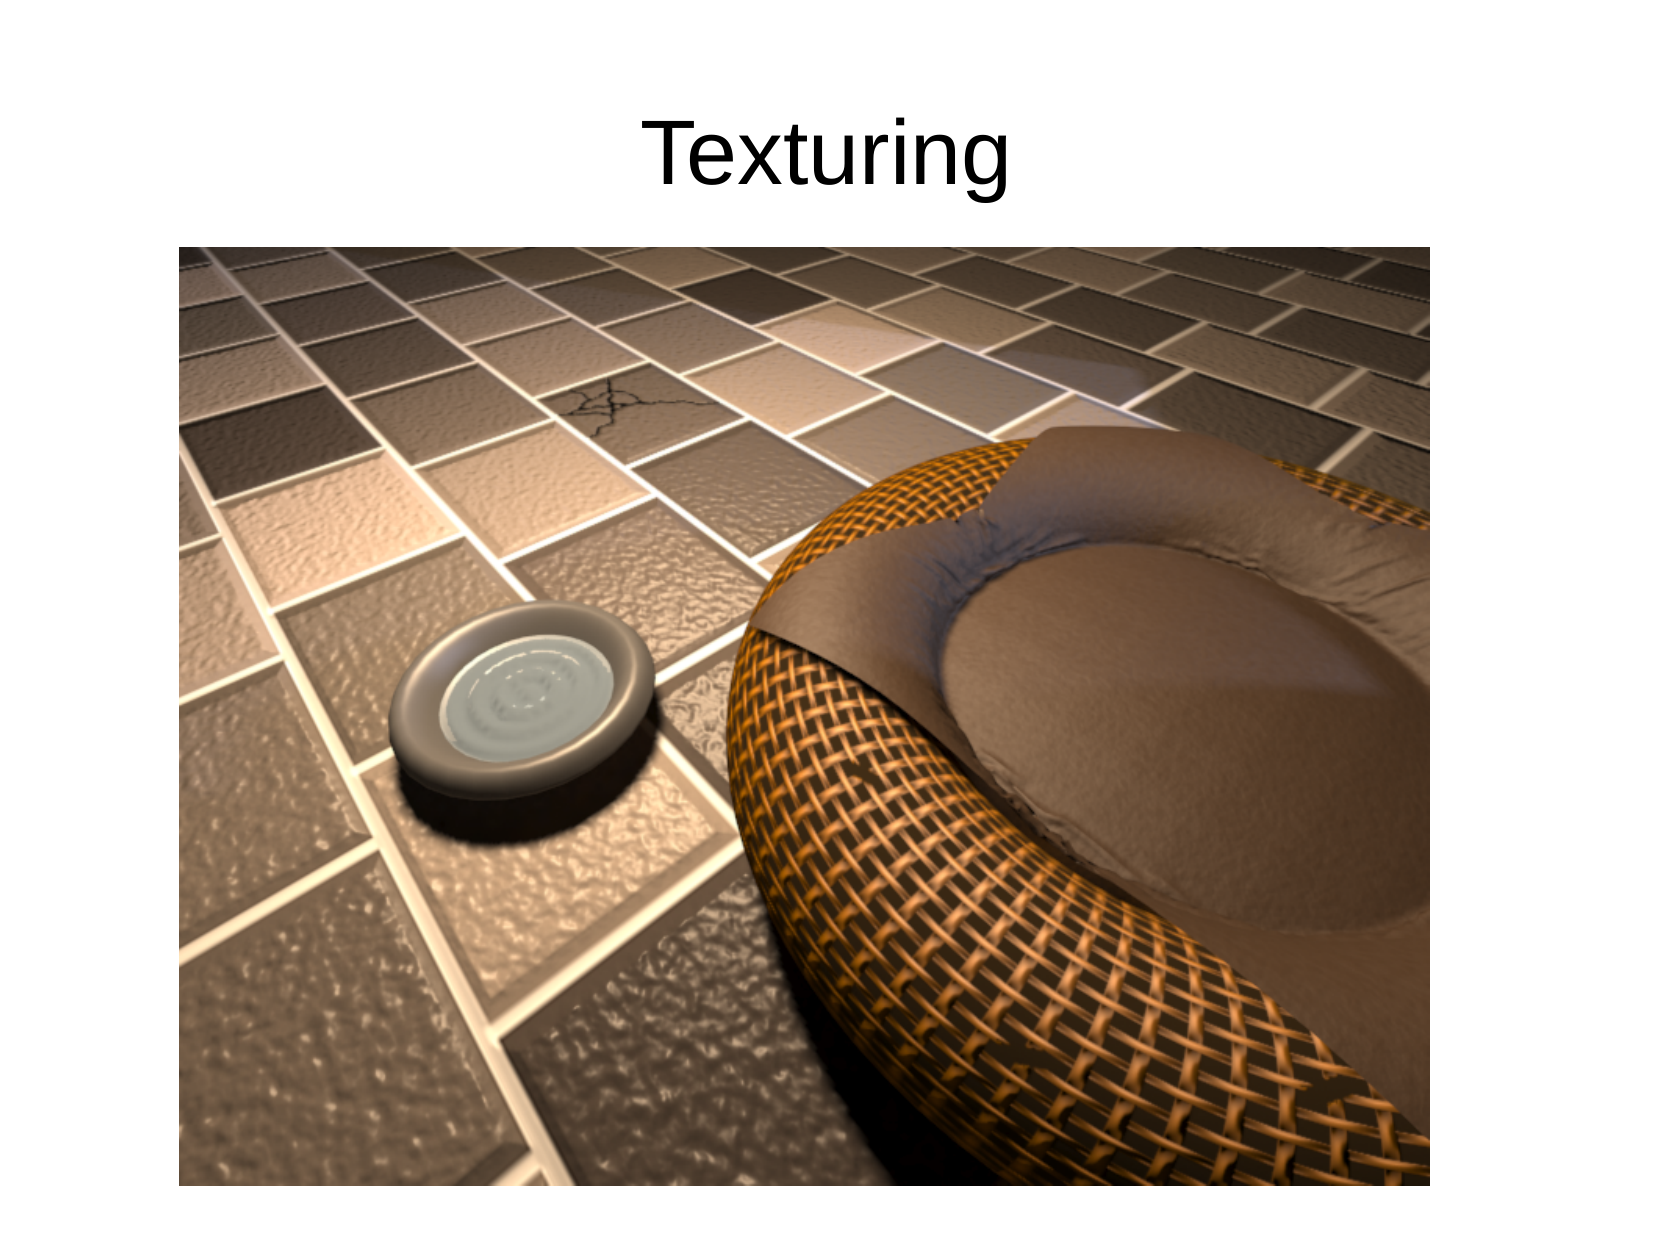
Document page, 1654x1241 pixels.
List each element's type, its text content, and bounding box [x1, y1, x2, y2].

picture [179, 247, 1430, 1186]
title Texturing [82, 49, 1571, 257]
